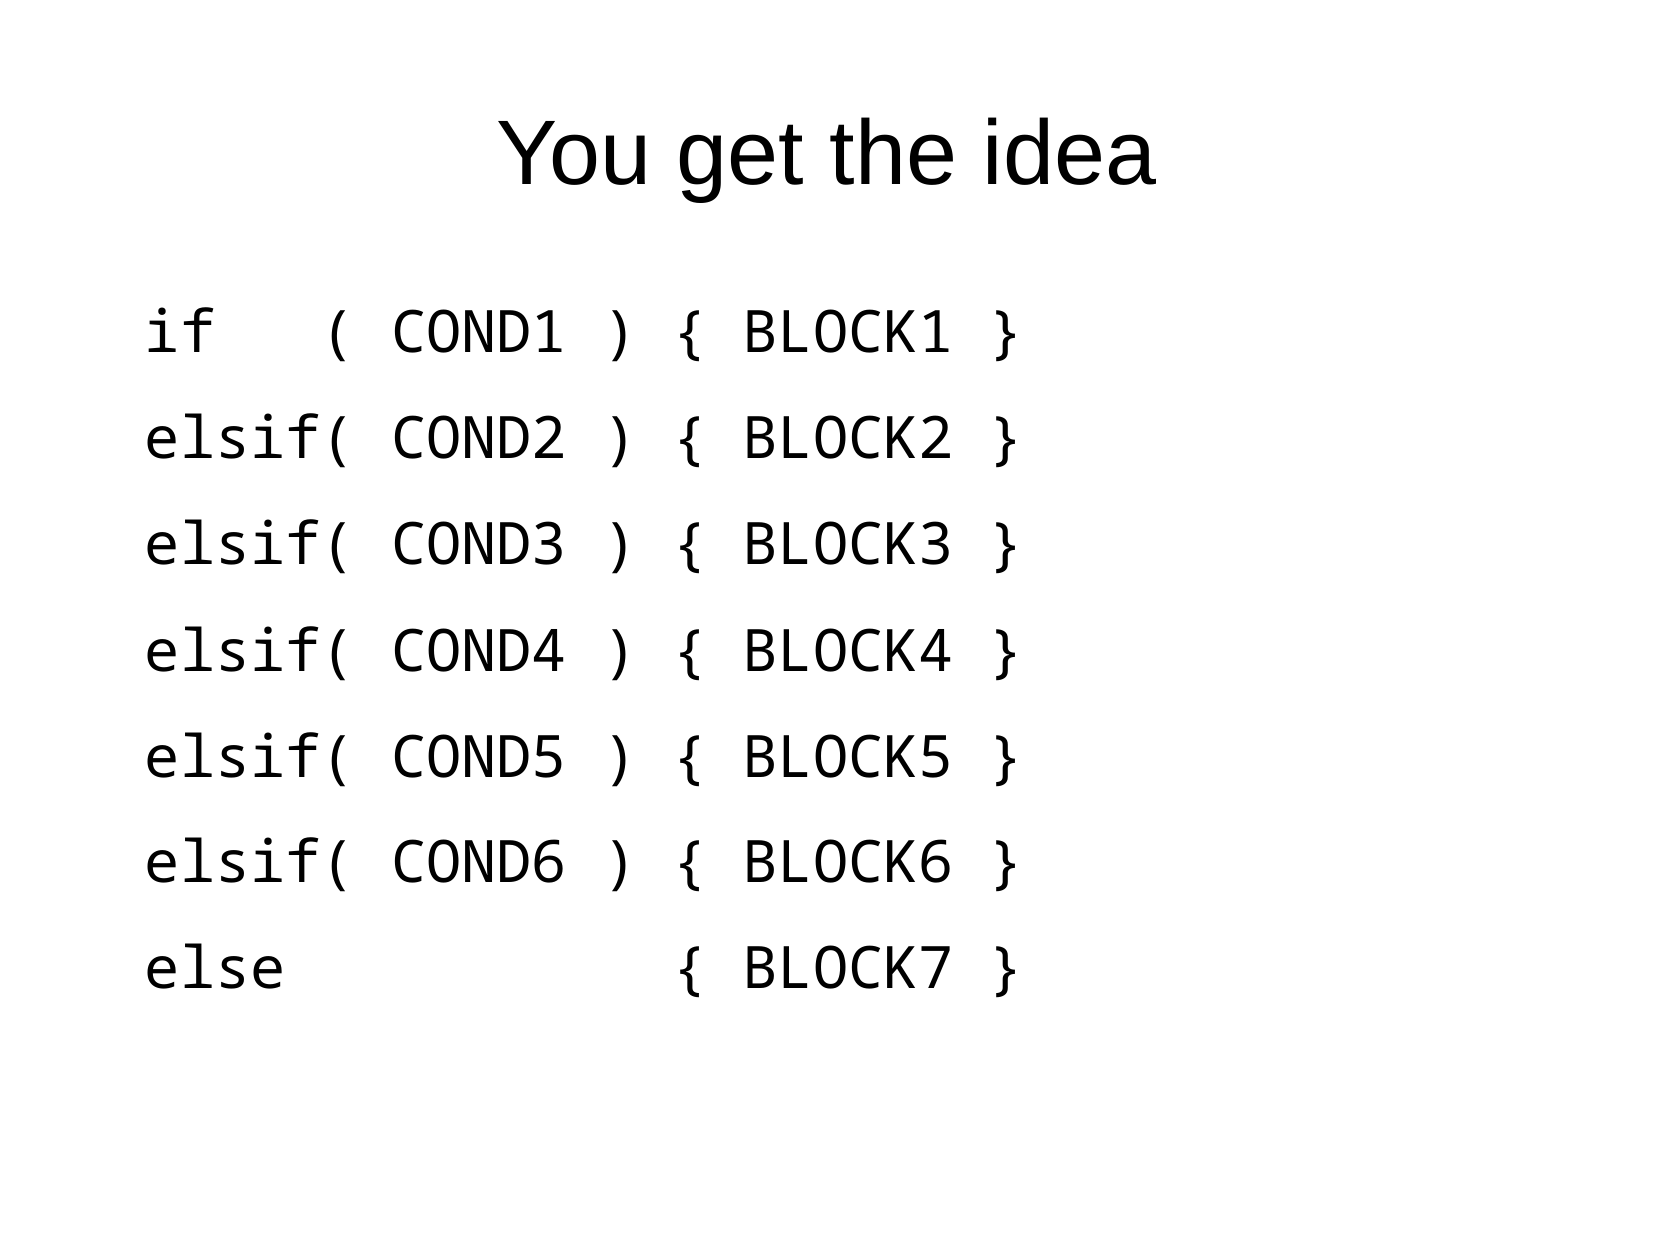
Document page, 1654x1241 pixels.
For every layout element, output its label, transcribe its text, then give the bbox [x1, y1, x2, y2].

title You get the idea [82, 49, 1571, 257]
list if ( COND1 ) { BLOCK1 } elsif( COND2 ) { BLOCK2 } elsif( COND3 ) { BLOCK3 } elsif( COND4 ) { BLOCK4 } elsif( COND5 ) { BLOCK5 } elsif( COND6 ) { BLOCK6 } else { BLOCK7 } [82, 290, 1571, 1010]
